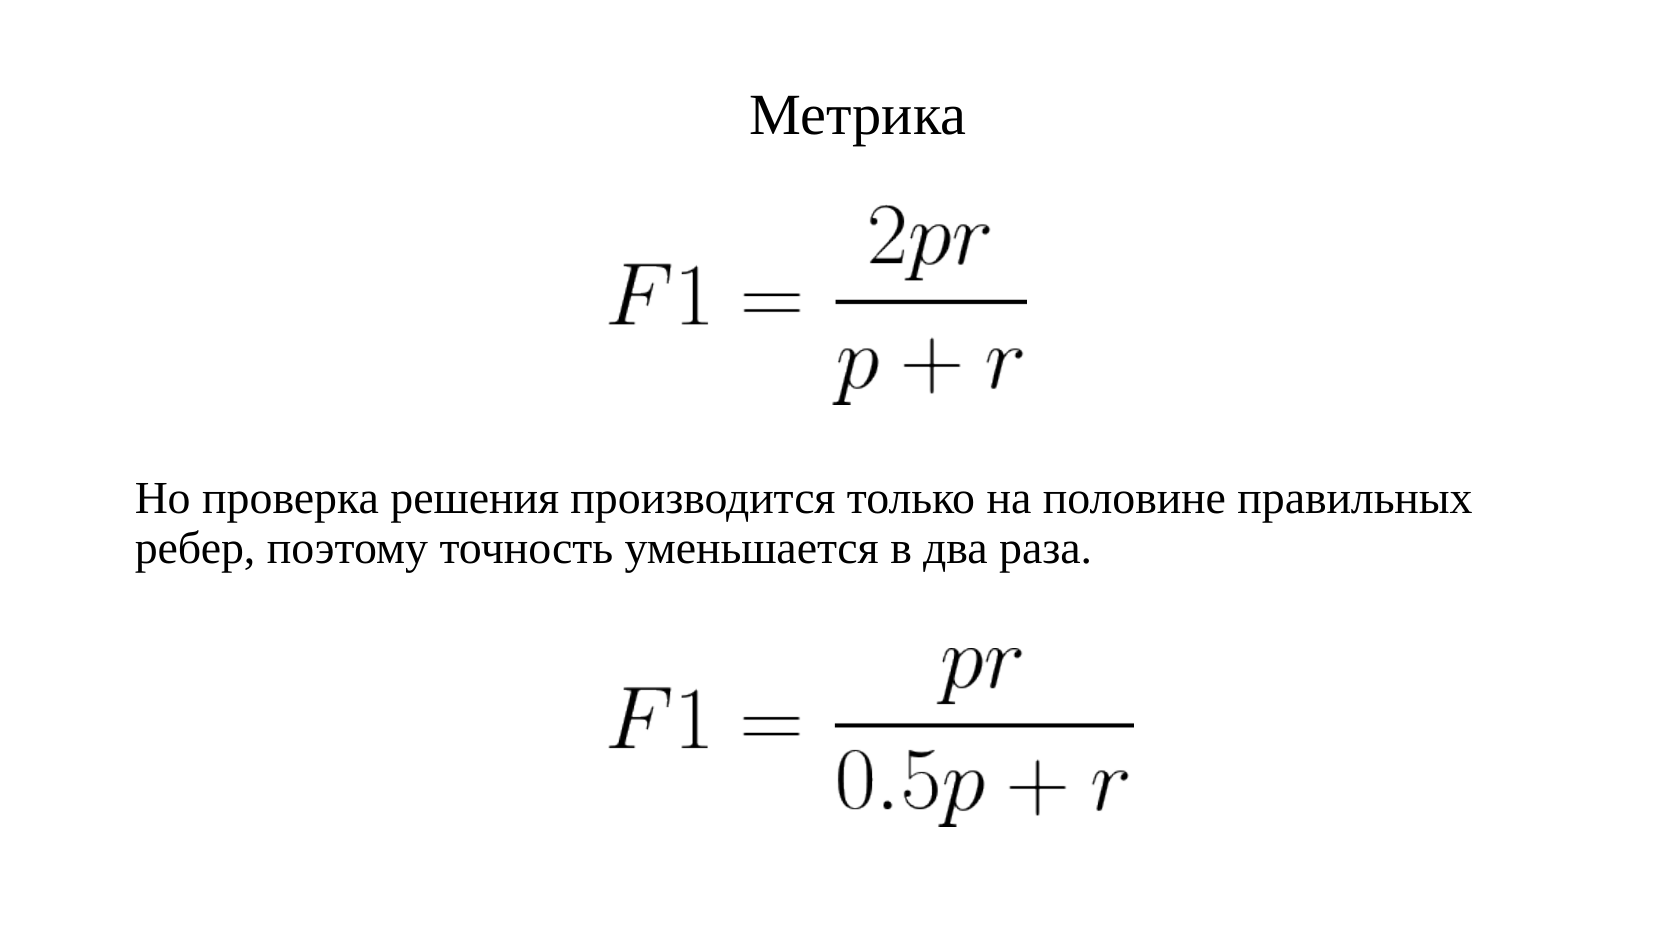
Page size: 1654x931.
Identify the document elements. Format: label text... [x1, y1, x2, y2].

picture [608, 204, 1027, 406]
text_box Метрика [735, 75, 981, 155]
text_box Но проверка решения производится только на половине правильных ребер, поэтому точность уменьшается в два раза. [120, 465, 1515, 582]
picture [608, 648, 1134, 827]
